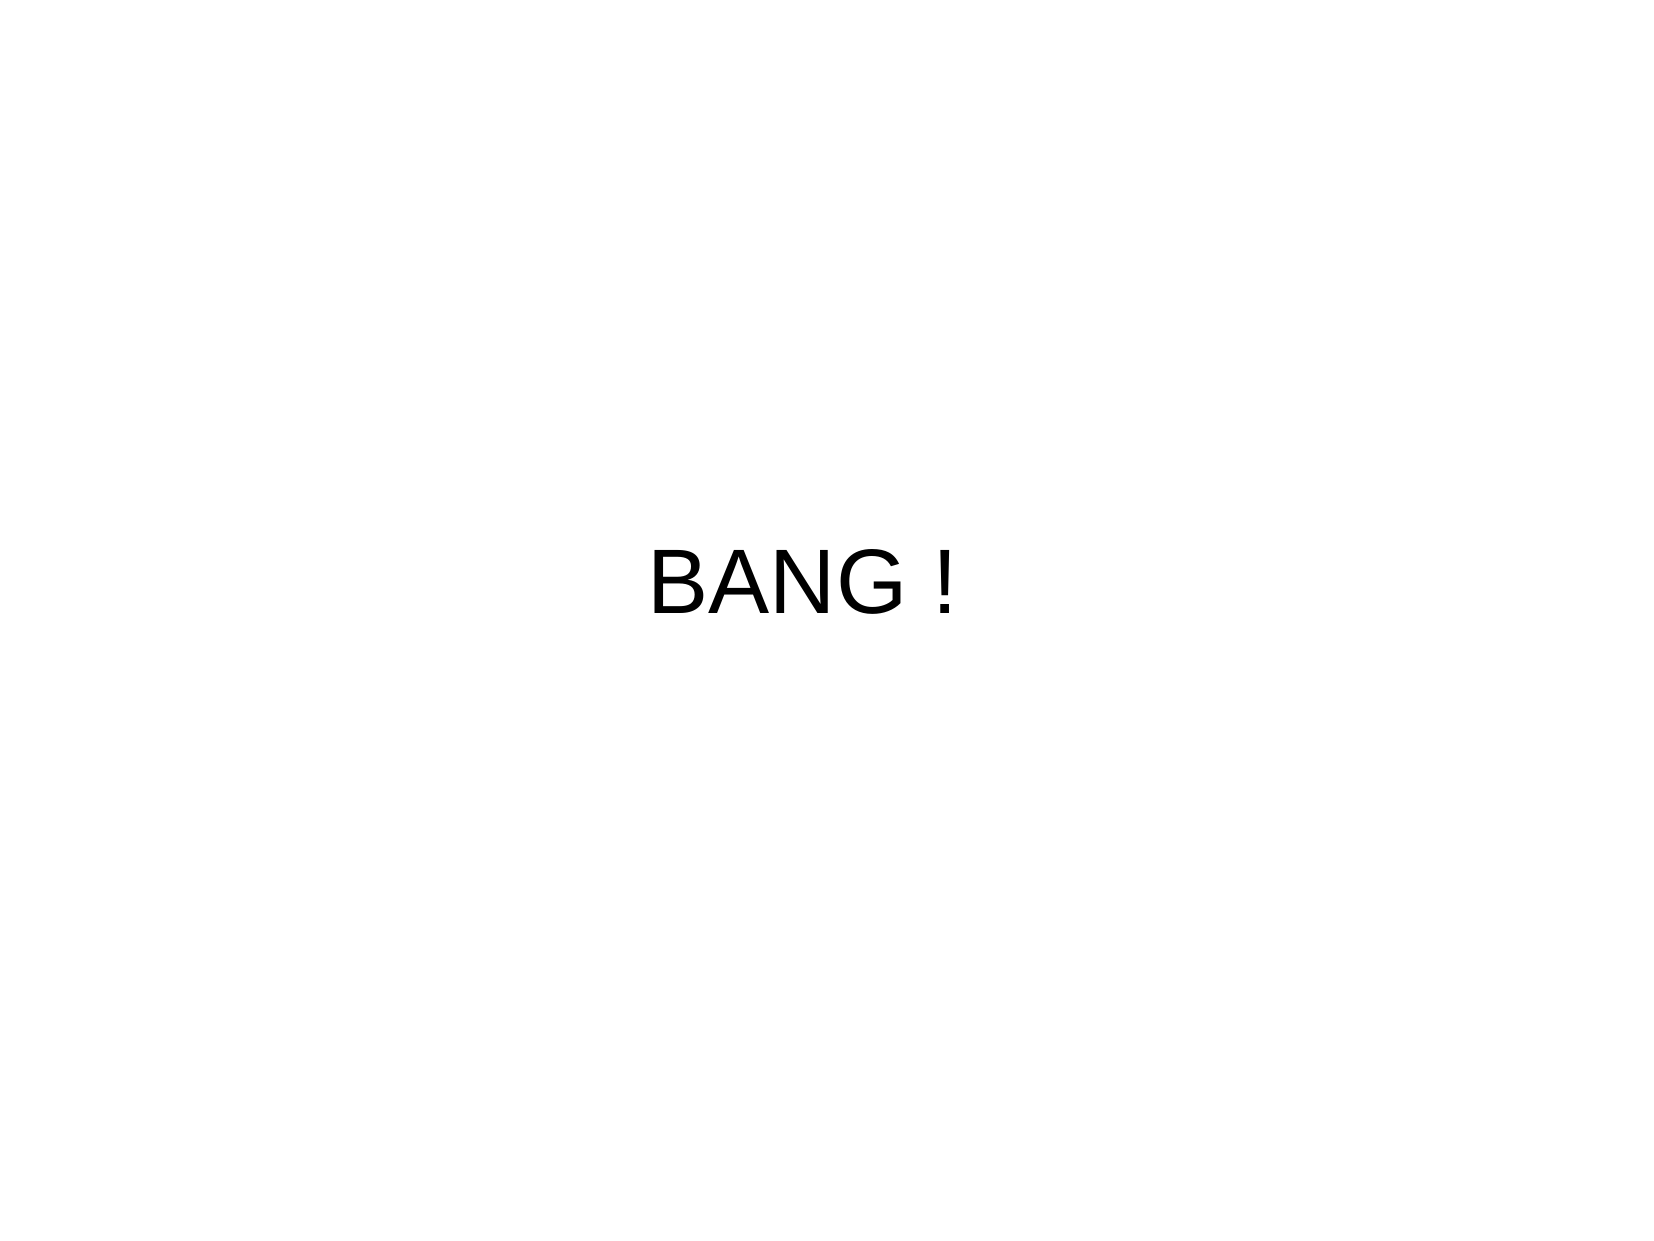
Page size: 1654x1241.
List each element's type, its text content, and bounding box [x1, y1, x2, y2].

title BANG ! [59, 477, 1548, 686]
